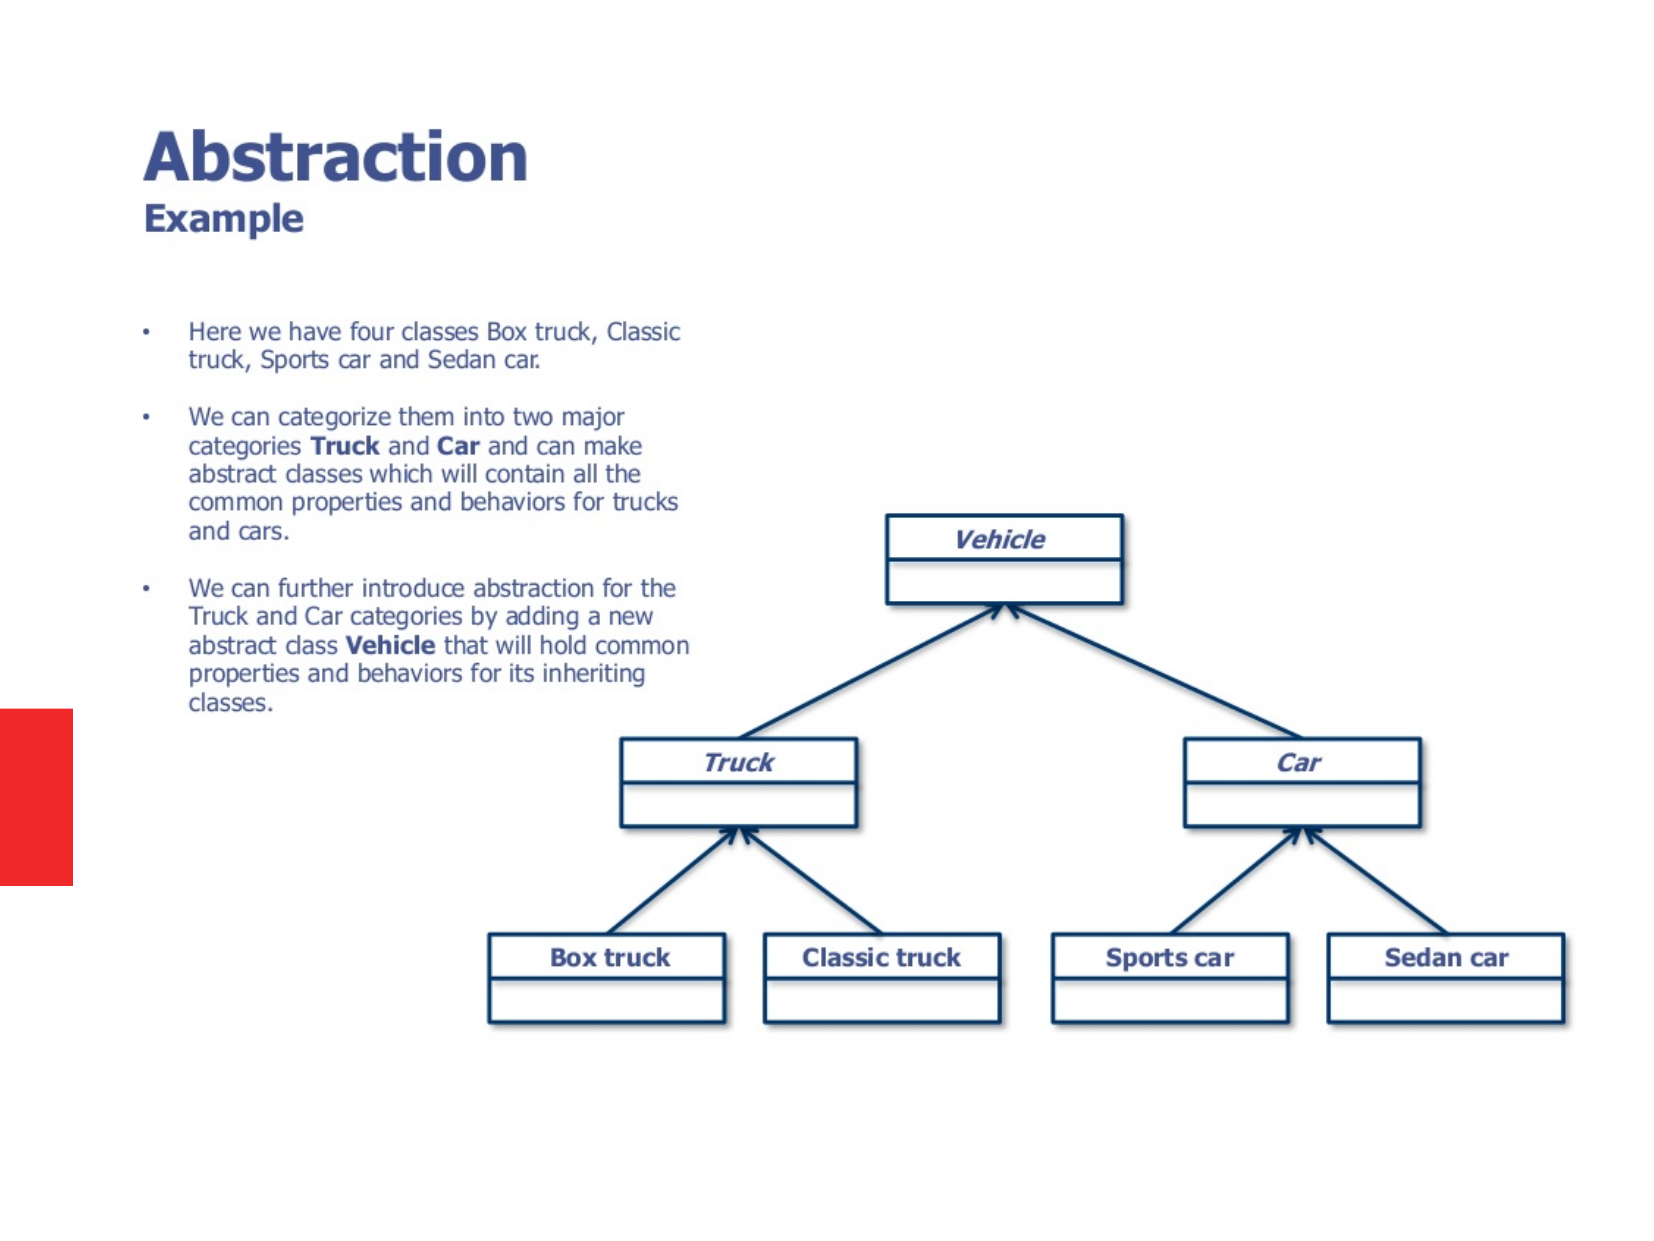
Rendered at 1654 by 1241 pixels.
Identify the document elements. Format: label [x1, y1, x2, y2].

picture [73, 59, 1576, 1186]
